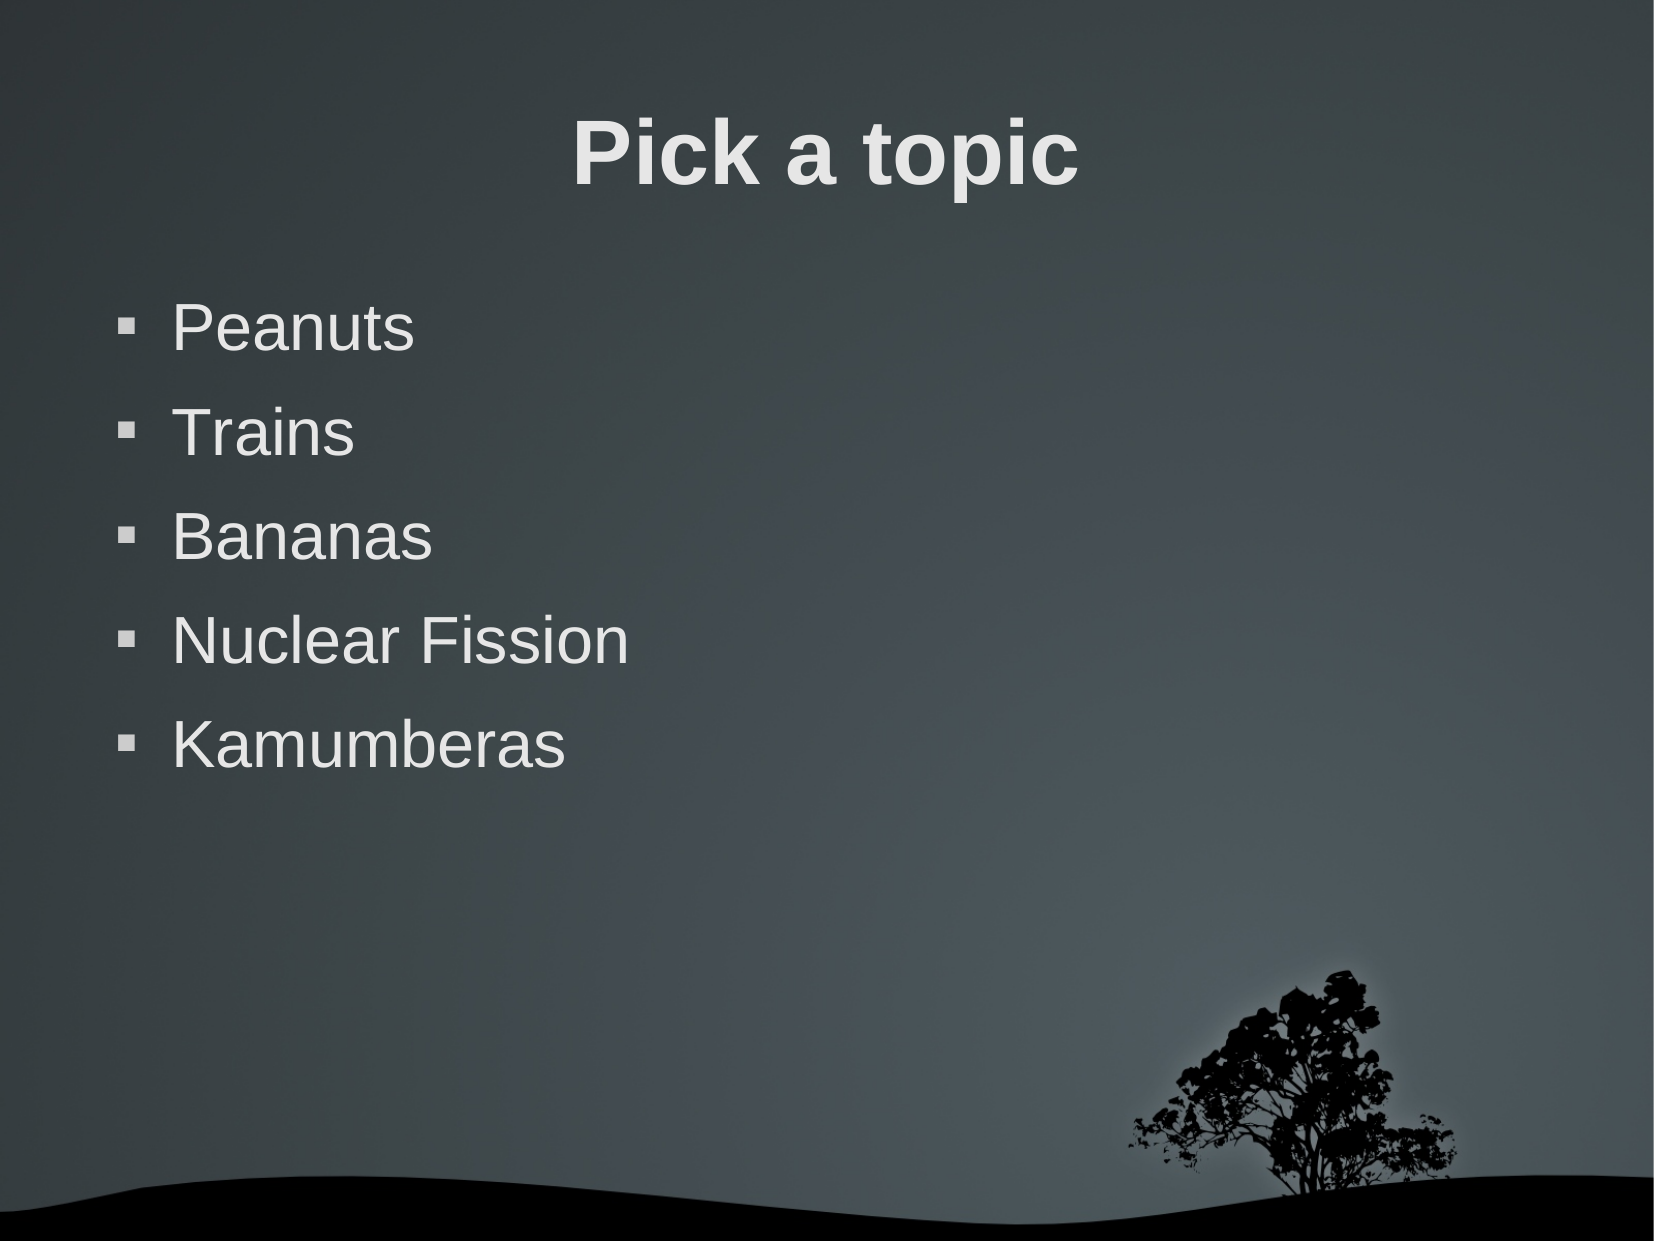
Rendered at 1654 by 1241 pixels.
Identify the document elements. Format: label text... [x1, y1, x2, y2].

list Peanuts Trains Bananas Nuclear Fission Kamumberas [82, 290, 1571, 1109]
picture [0, 0, 1654, 1241]
title Pick a topic [82, 49, 1571, 257]
